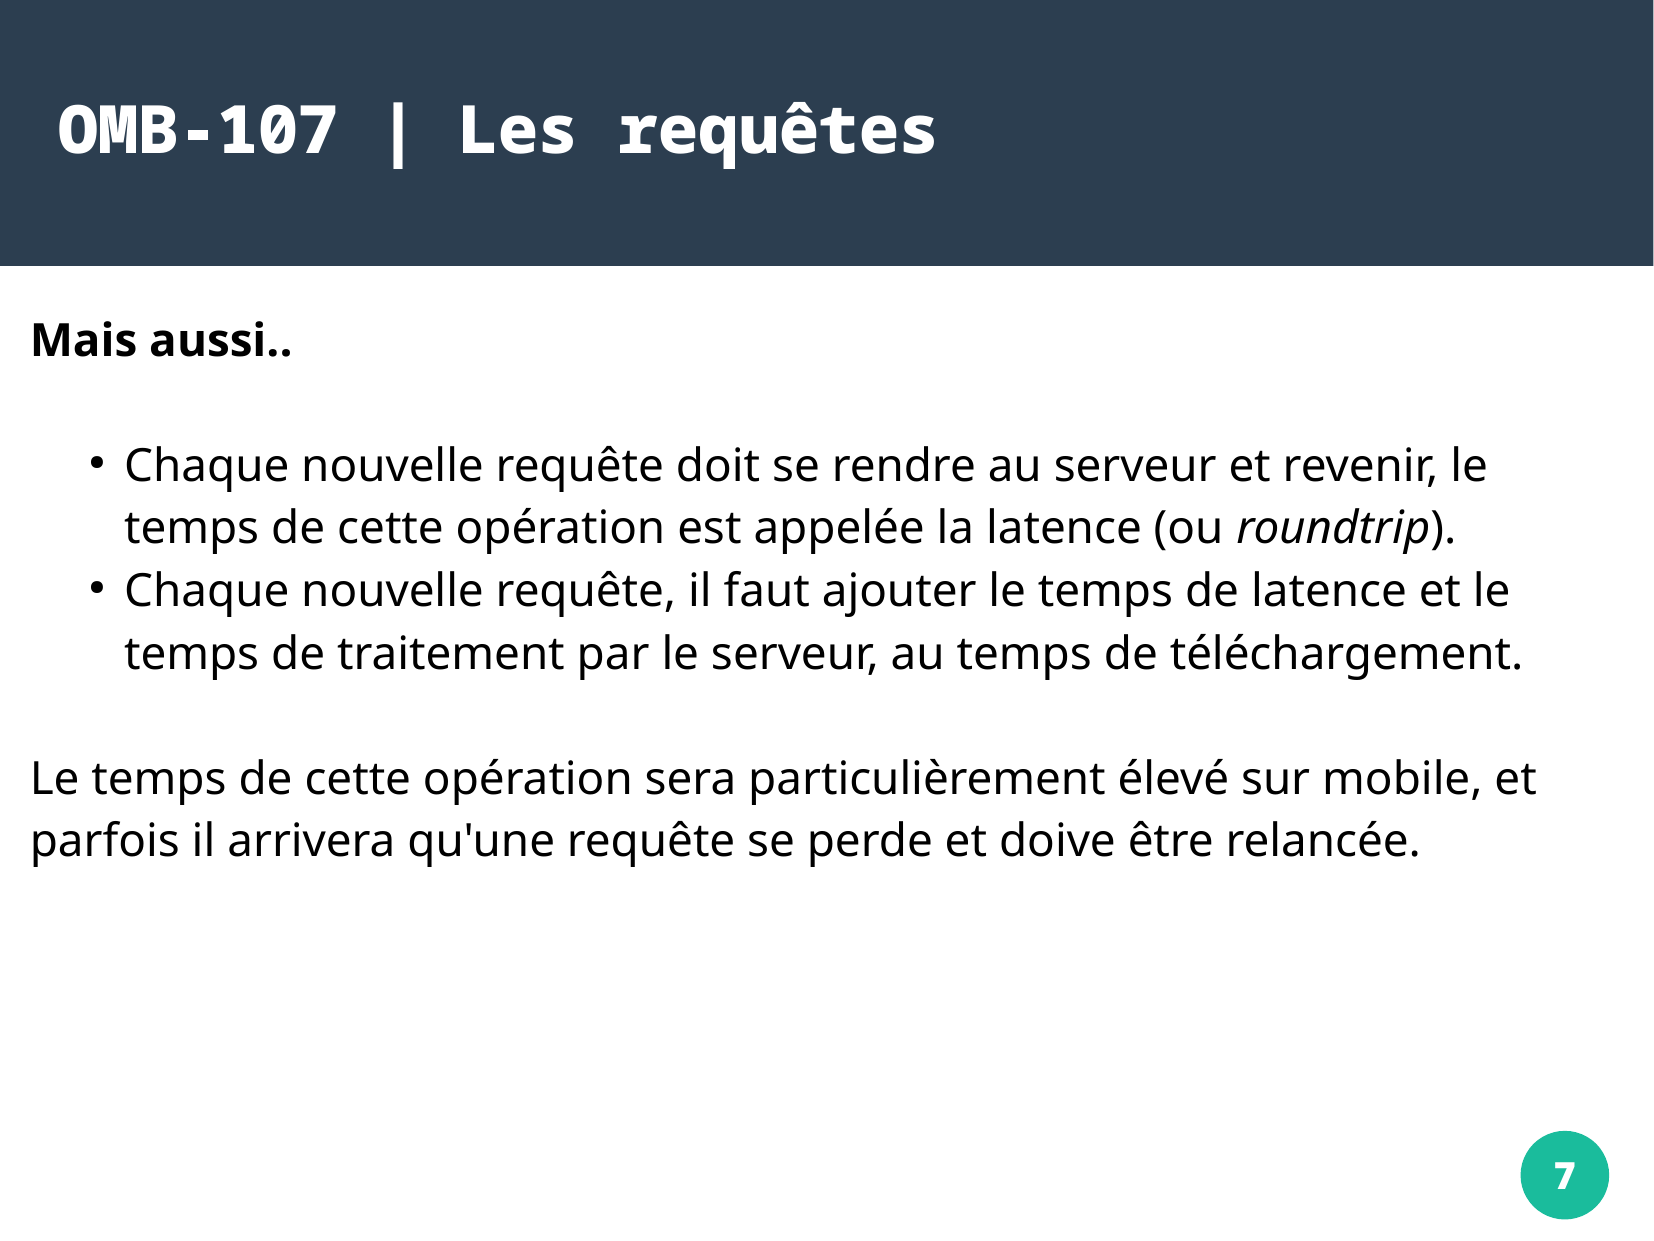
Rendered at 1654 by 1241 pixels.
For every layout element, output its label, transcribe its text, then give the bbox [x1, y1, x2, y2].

title OMB-107 | Les requêtes [58, 49, 1595, 207]
text_box Mais aussi.. Chaque nouvelle requête doit se rendre au serveur et revenir, le temps de cette opération est appelée la latence (ou roundtrip). Chaque nouvelle requête, il faut ajouter le temps de latence et le temps de traitement par le serveur, au temps de téléchargement. Le temps de cette opération sera particulièrement élevé sur mobile, et parfois il arrivera qu'une requête se perde et doive être relancée. [15, 300, 1621, 1225]
